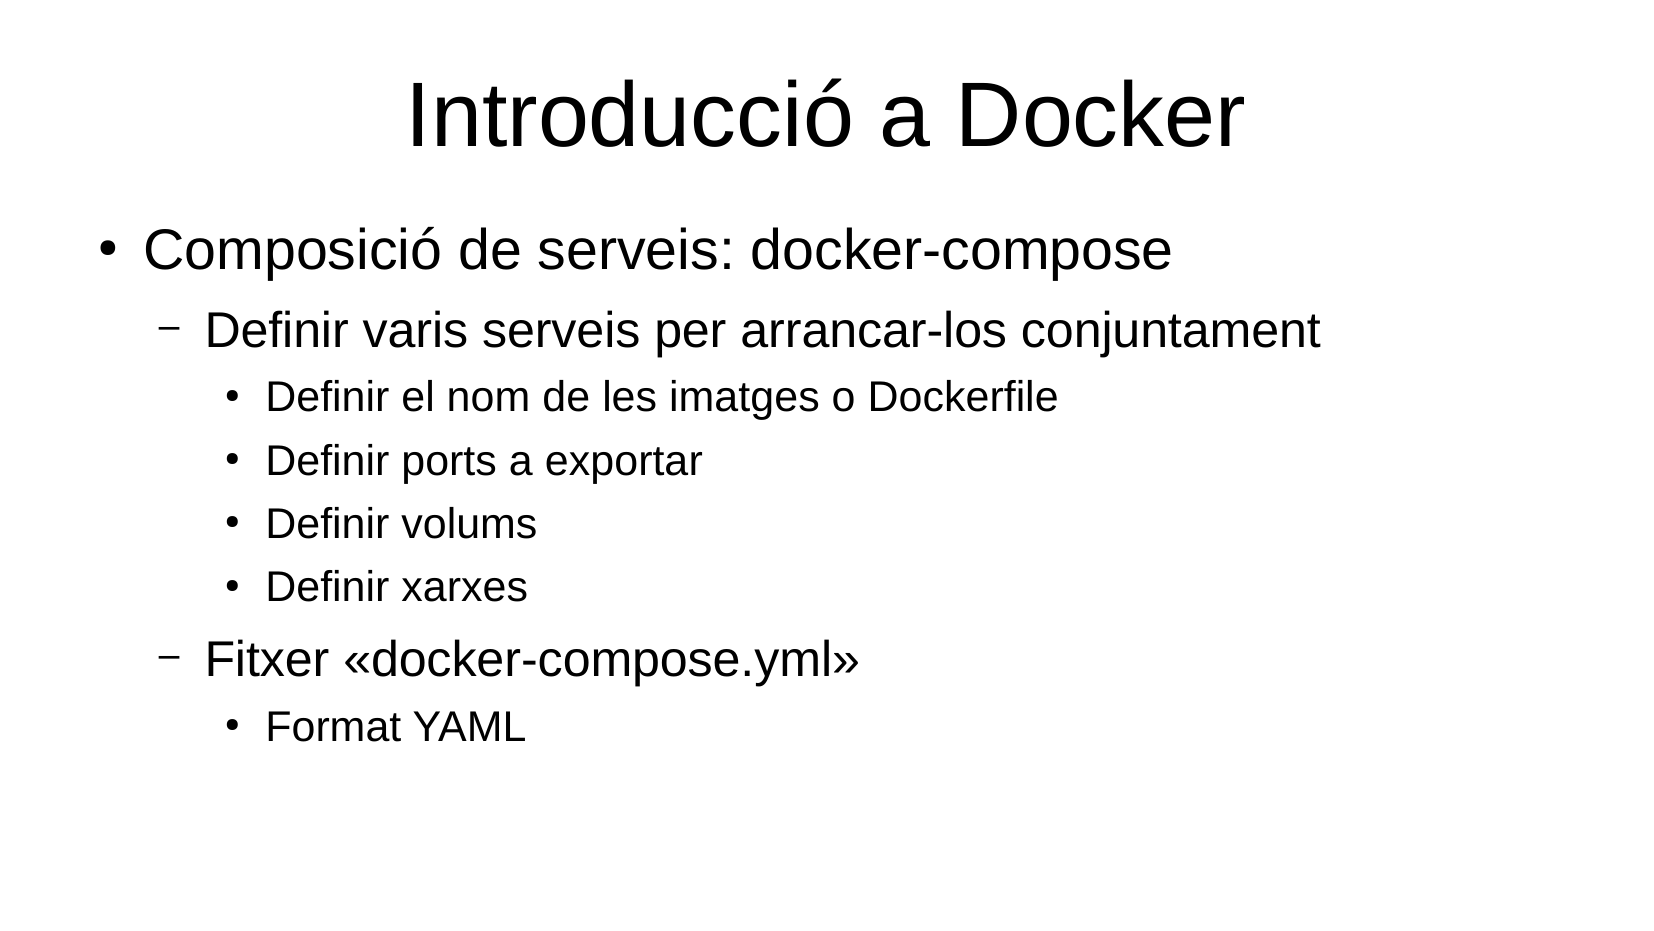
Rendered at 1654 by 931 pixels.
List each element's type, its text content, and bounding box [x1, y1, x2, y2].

title Introducció a Docker [82, 37, 1571, 193]
list Composició de serveis: docker-compose Definir varis serveis per arrancar-los conjuntament Definir el nom de les imatges o Dockerfile Definir ports a exportar Definir volums Definir xarxes Fitxer «docker-compose.yml» Format YAML [82, 217, 1571, 758]
